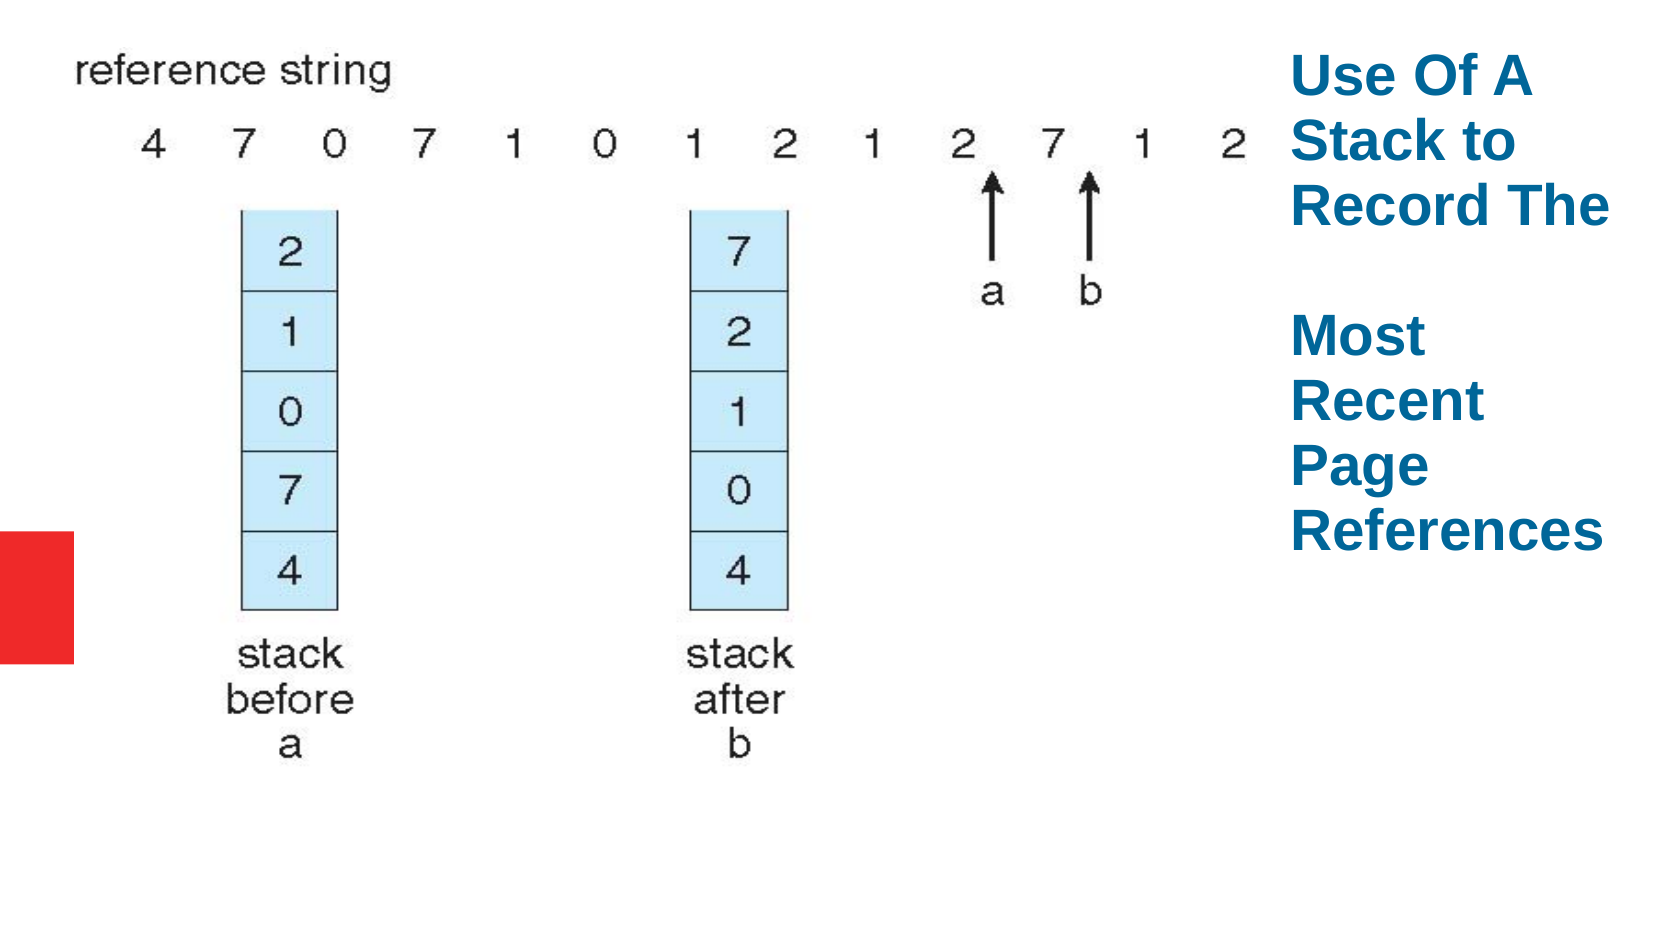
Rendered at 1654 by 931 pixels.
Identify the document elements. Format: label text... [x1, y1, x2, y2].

text_box Use Of A Stack to Record The Most Recent Page References [1275, 35, 1642, 626]
picture [74, 47, 1247, 768]
